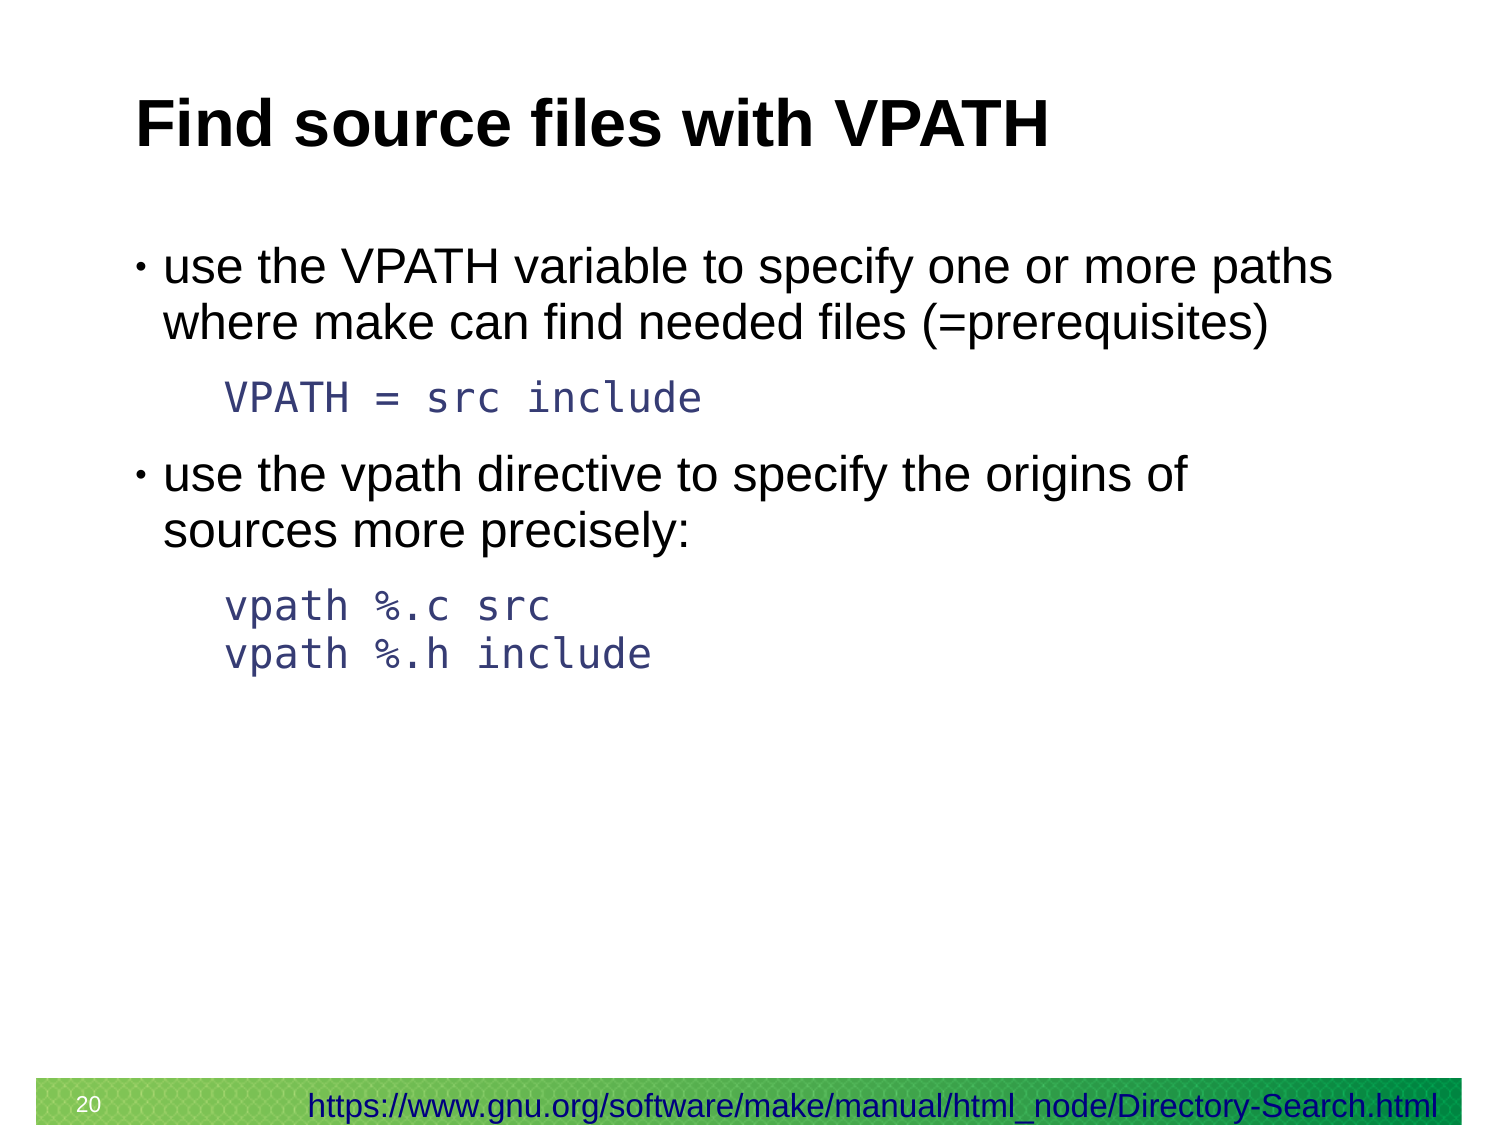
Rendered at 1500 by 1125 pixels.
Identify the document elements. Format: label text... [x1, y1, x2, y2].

picture [36, 1078, 1462, 1125]
list use the VPATH variable to specify one or more paths where make can find needed files (=prerequisites) VPATH = src include use the vpath directive to specify the origins of sources more precisely: vpath %.c src vpath %.h include [135, 238, 1372, 982]
text_box https://www.gnu.org/software/make/manual/html_node/Directory-Search.html [293, 1080, 1456, 1125]
title Find source files with VPATH [135, 41, 1372, 204]
